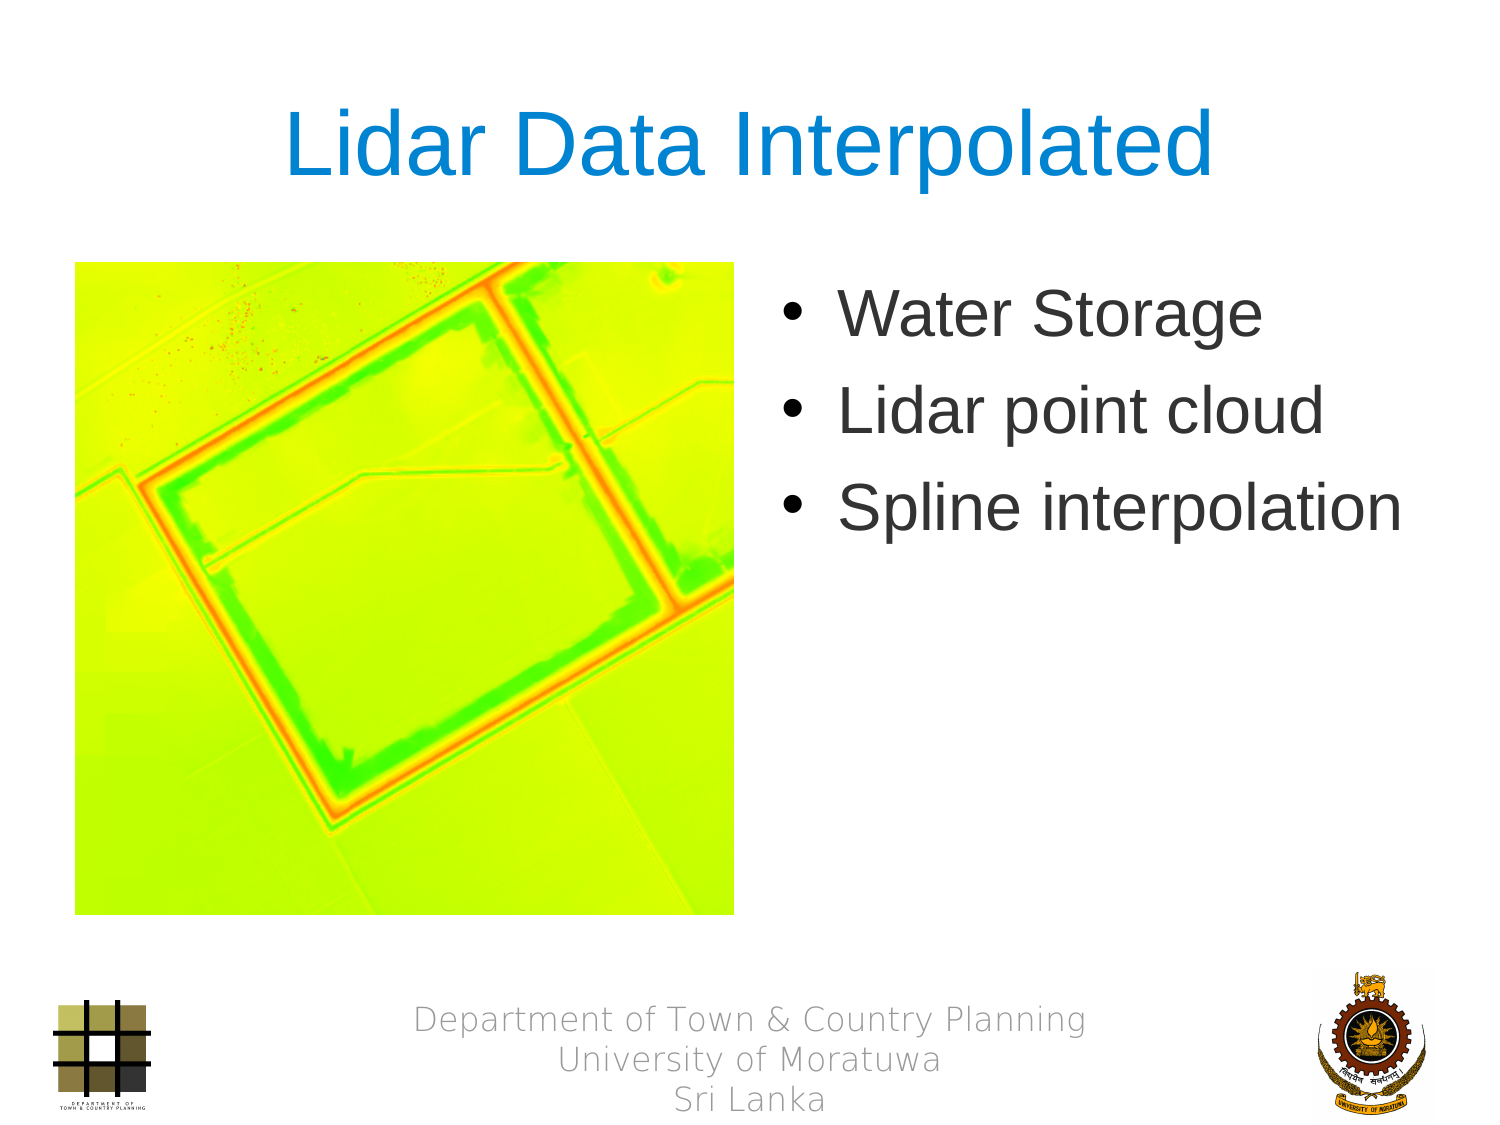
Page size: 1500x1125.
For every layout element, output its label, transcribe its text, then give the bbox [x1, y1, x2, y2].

picture [1312, 966, 1435, 1125]
picture [53, 1000, 151, 1110]
title Lidar Data Interpolated [75, 45, 1426, 233]
picture [75, 262, 734, 915]
list Water Storage Lidar point cloud Spline interpolation [766, 262, 1426, 916]
